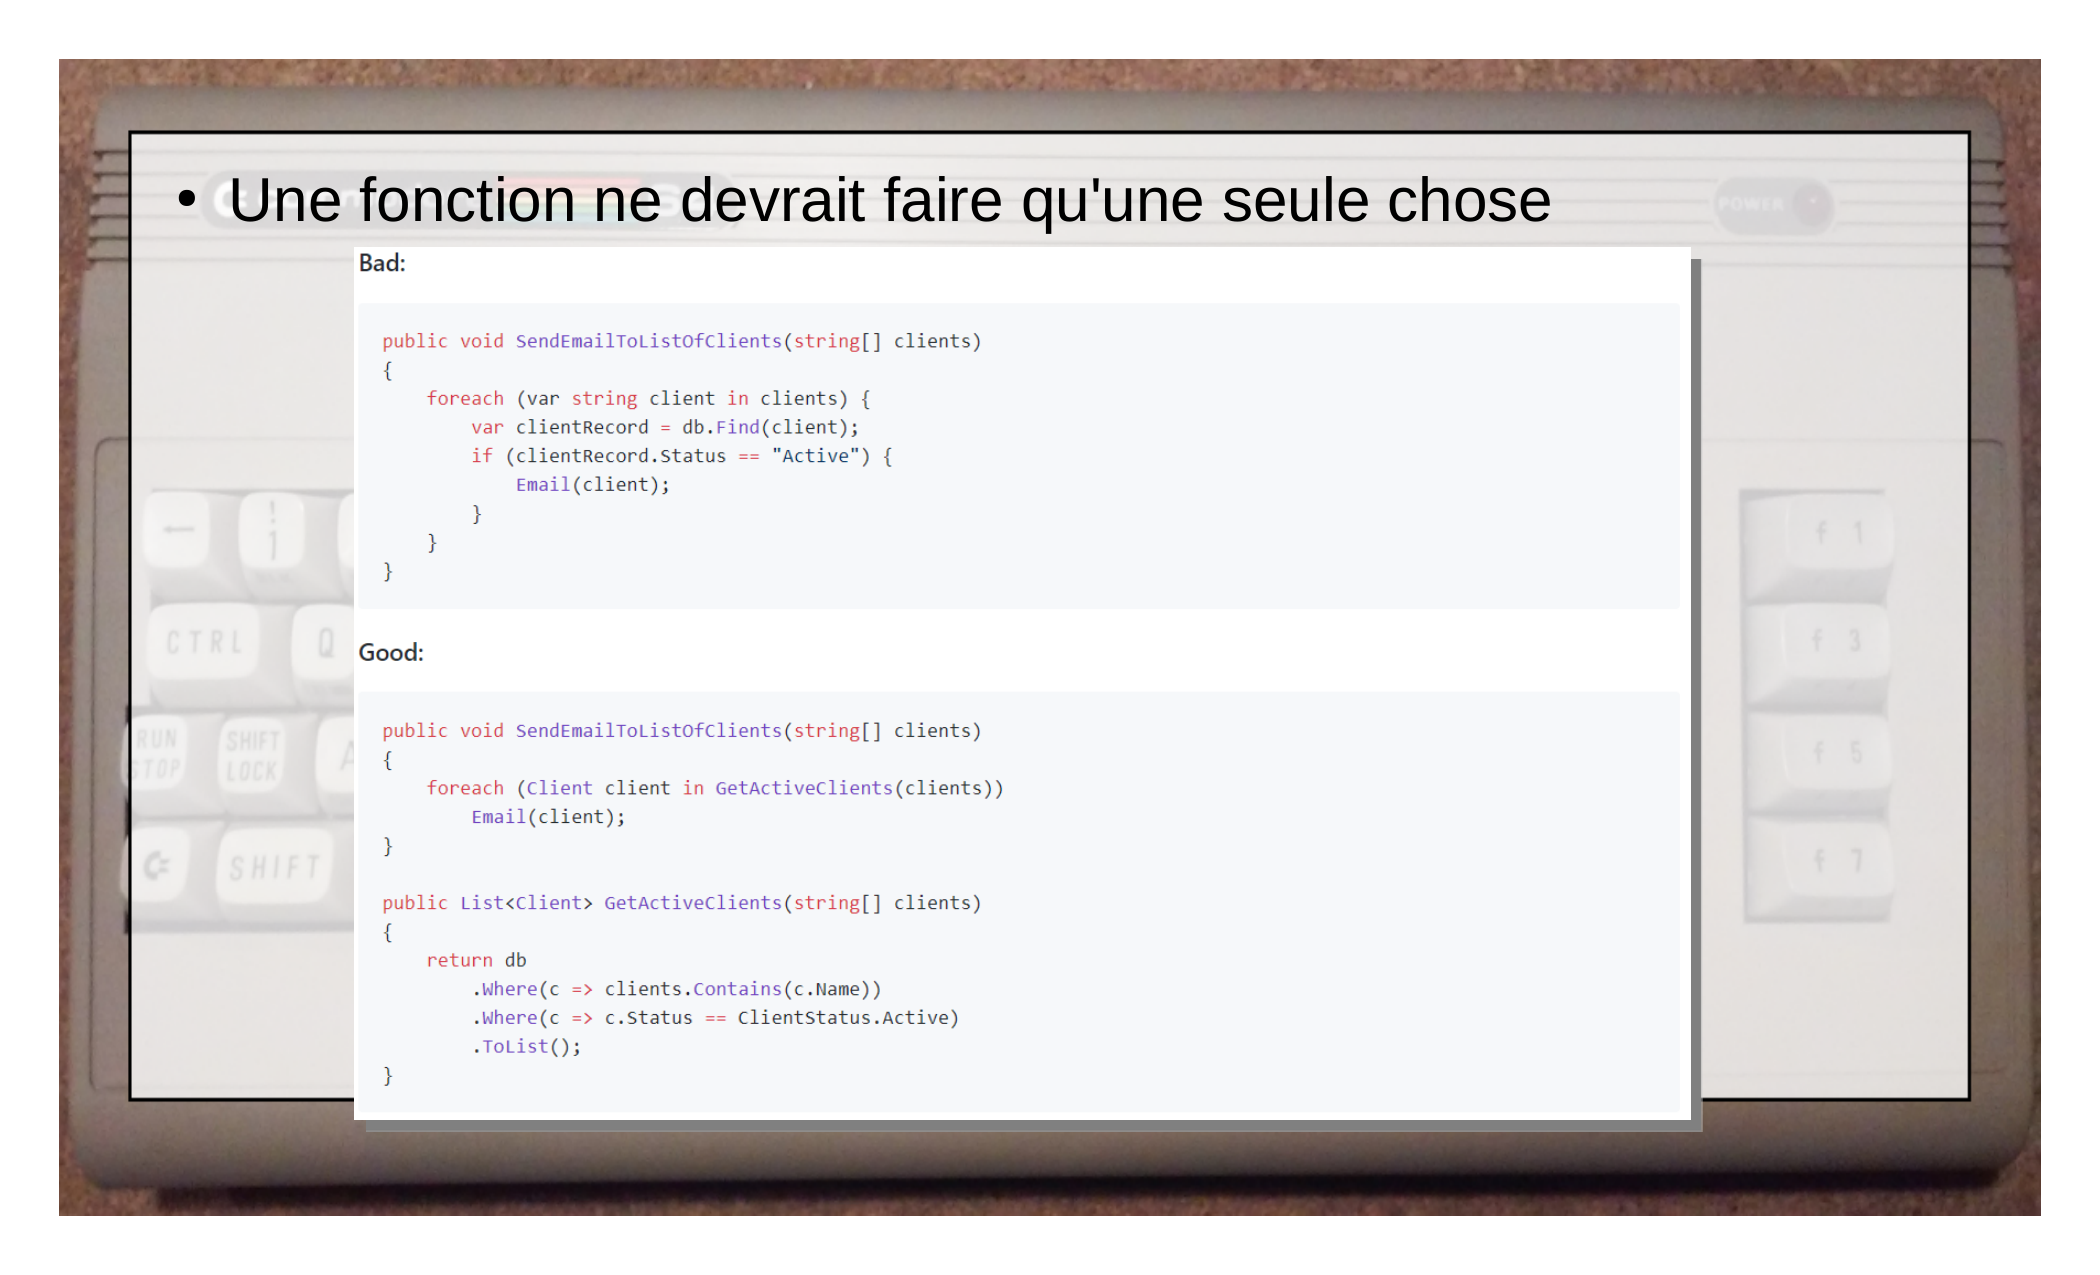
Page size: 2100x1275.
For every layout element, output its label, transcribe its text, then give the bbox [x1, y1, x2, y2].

list Une fonction ne devrait faire qu'une seule chose [158, 165, 1942, 1094]
picture [59, 59, 2041, 1216]
